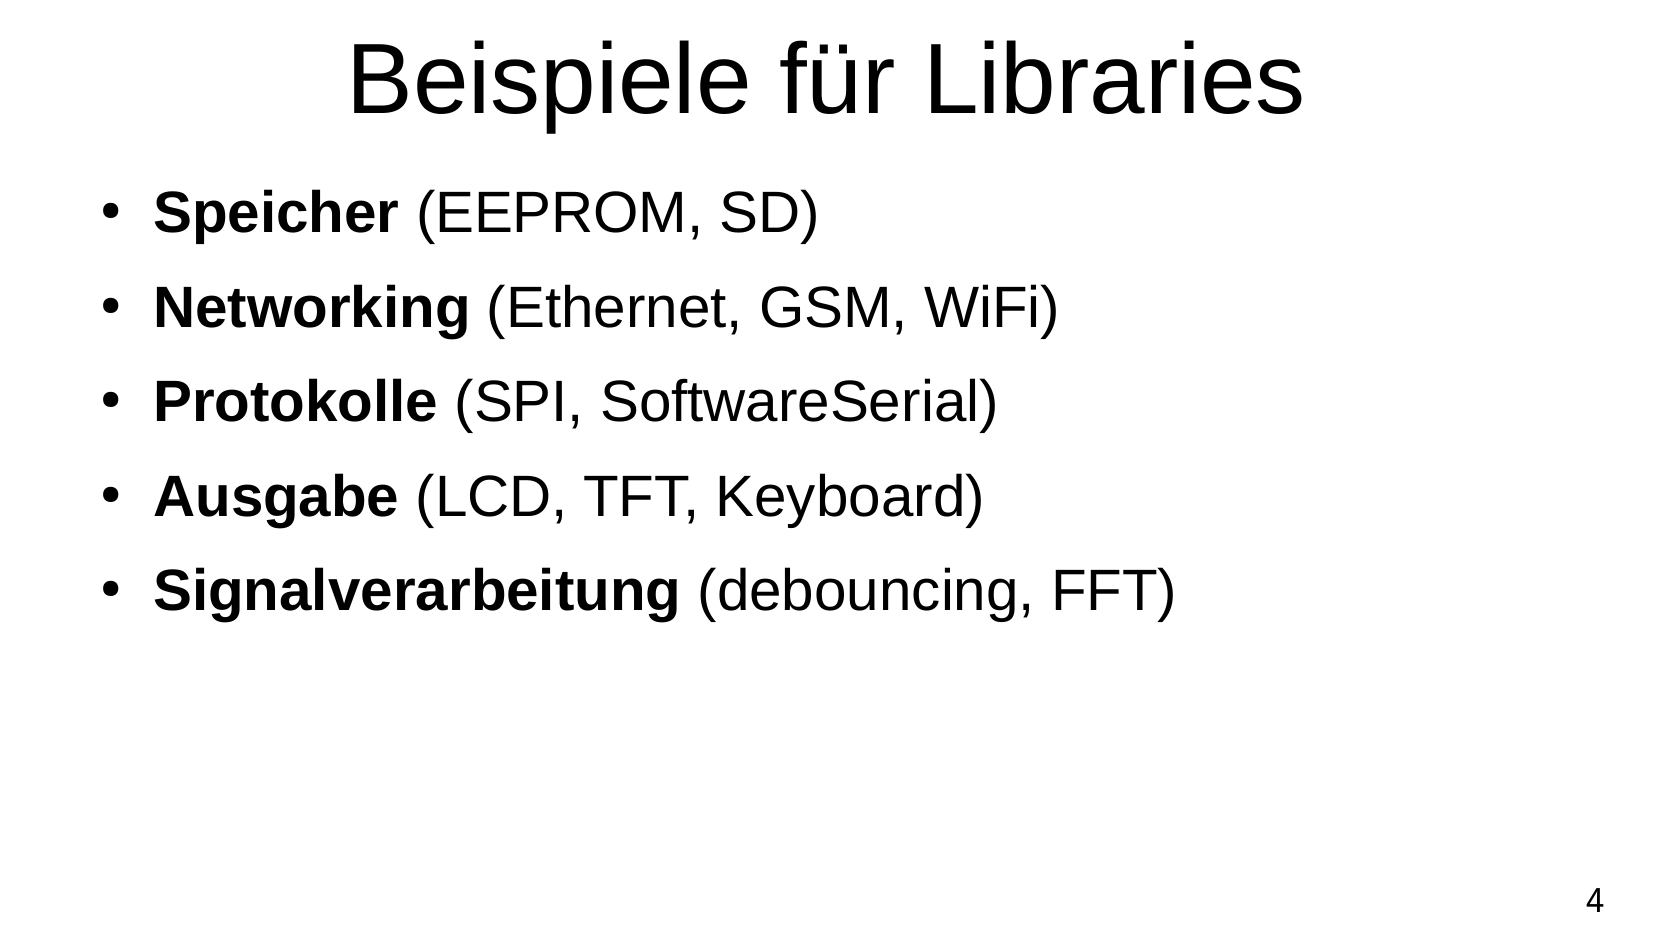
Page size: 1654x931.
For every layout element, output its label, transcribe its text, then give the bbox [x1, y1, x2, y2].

list Speicher (EEPROM, SD) Networking (Ethernet, GSM, WiFi) Protokolle (SPI, SoftwareSerial) Ausgabe (LCD, TFT, Keyboard) Signalverarbeitung (debouncing, FFT) [82, 180, 1571, 811]
title Beispiele für Libraries [82, 1, 1571, 157]
